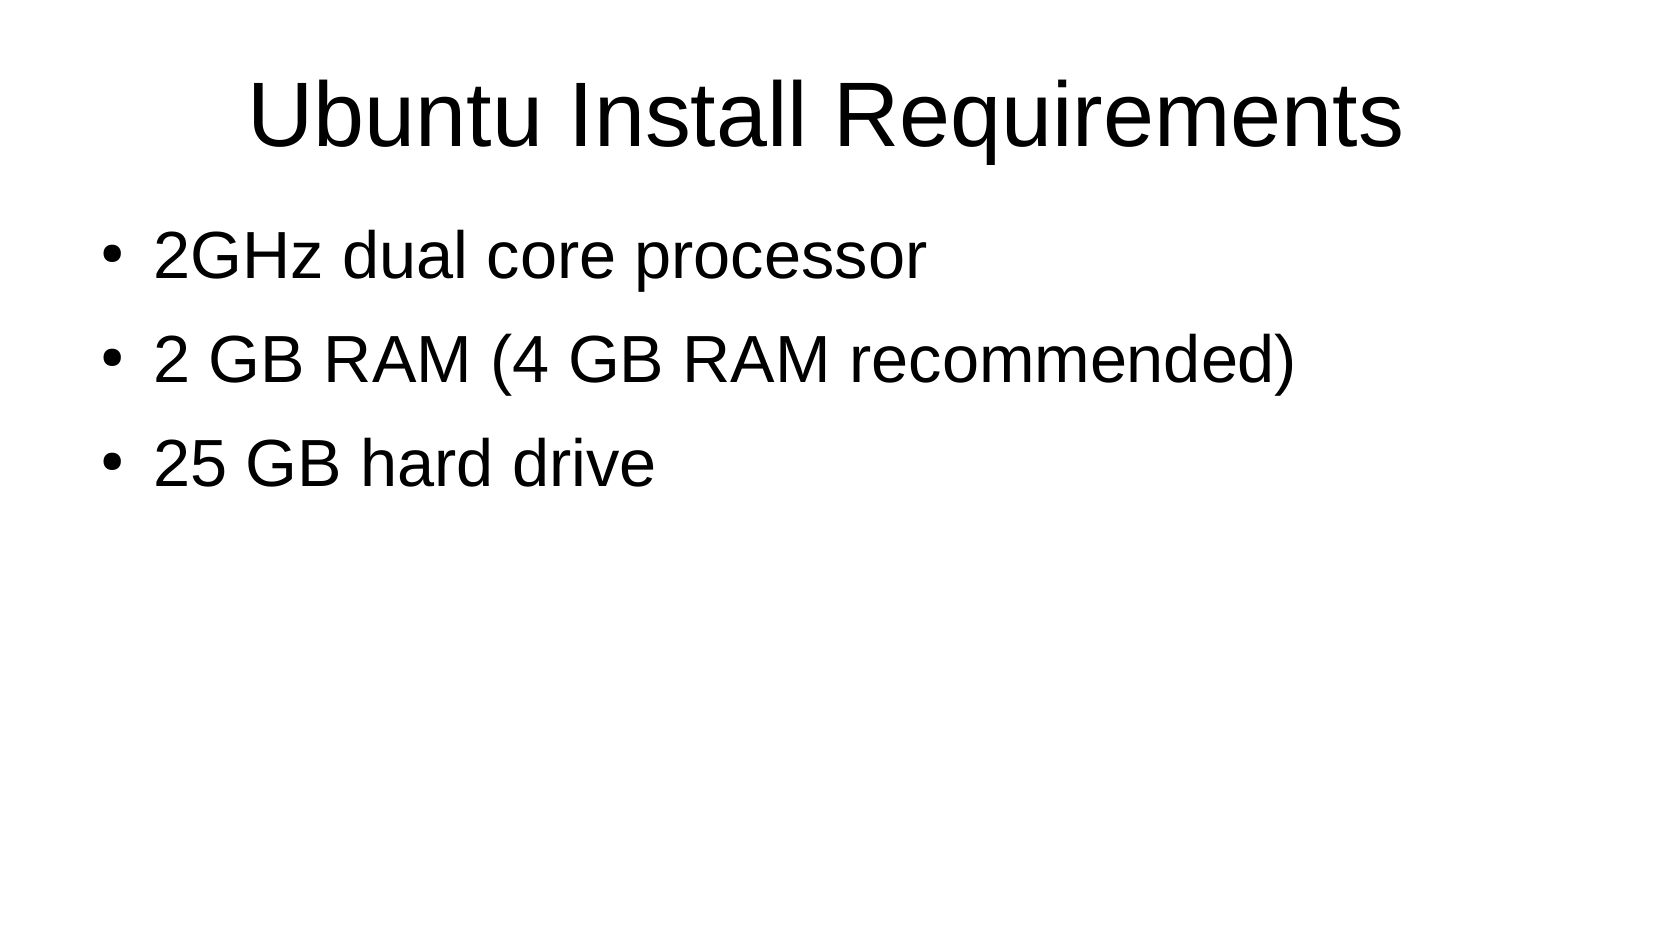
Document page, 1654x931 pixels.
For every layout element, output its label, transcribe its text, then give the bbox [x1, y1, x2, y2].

title Ubuntu Install Requirements [82, 37, 1571, 193]
list 2GHz dual core processor 2 GB RAM (4 GB RAM recommended) 25 GB hard drive [82, 217, 1571, 758]
